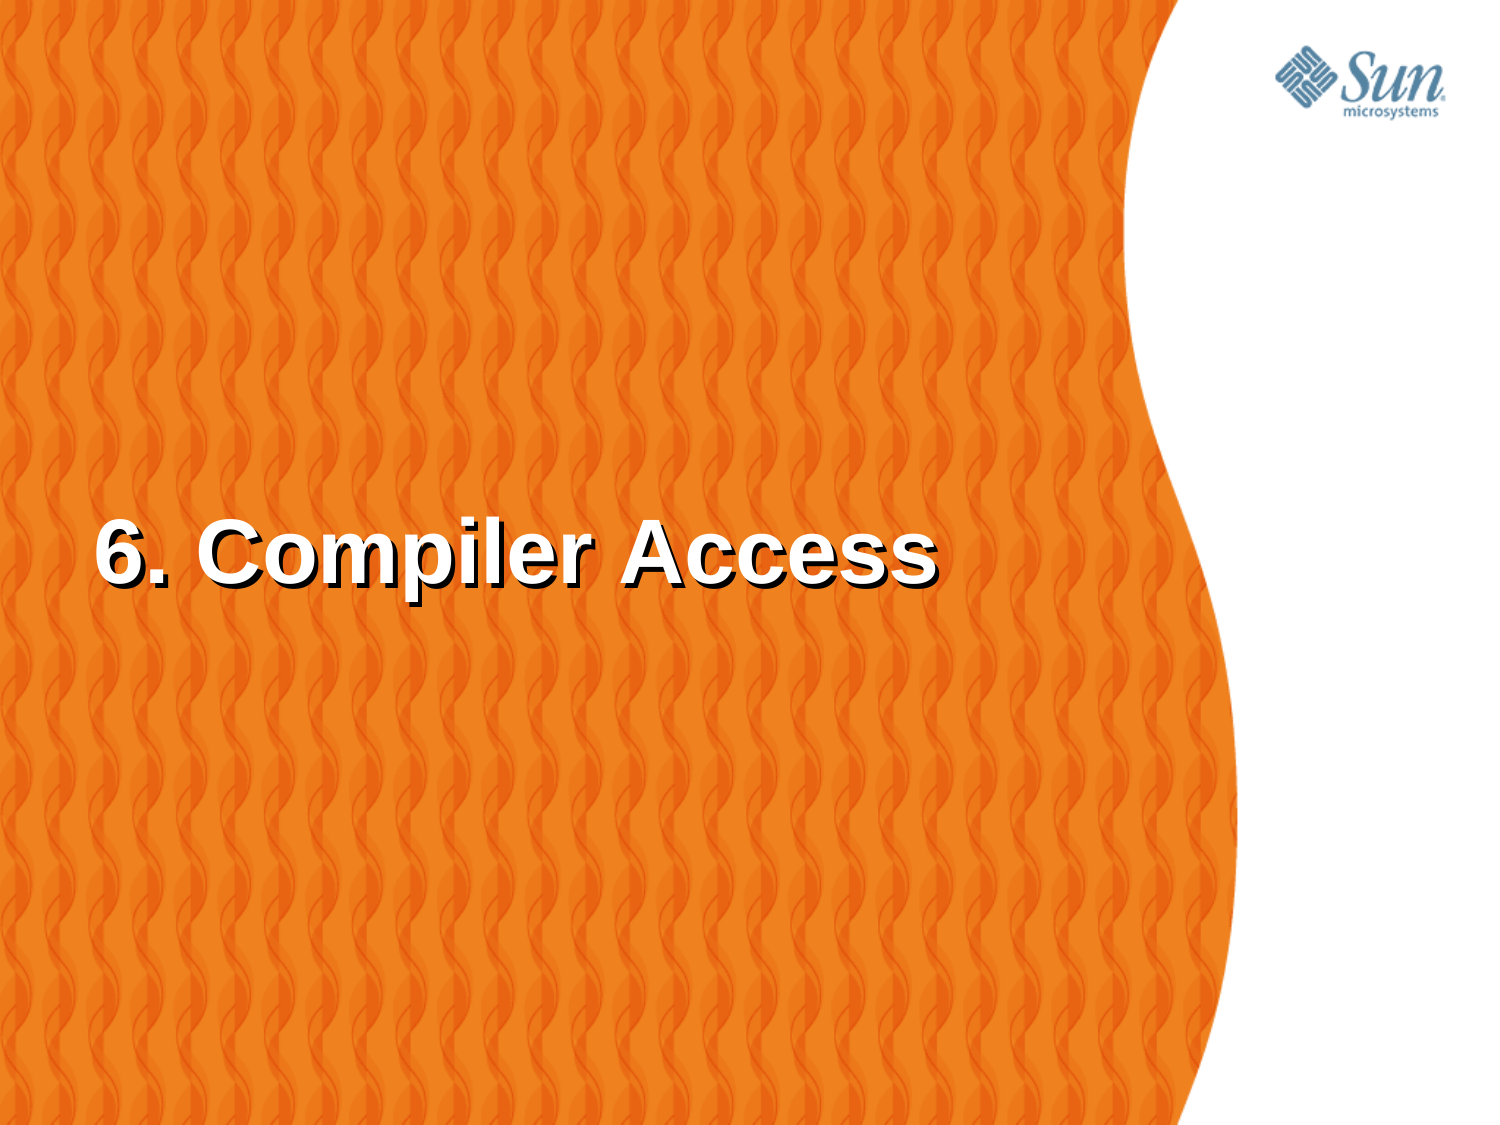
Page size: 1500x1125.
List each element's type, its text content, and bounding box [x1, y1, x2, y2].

title 6. Compiler Access [93, 487, 1059, 601]
picture [0, 0, 1500, 1125]
